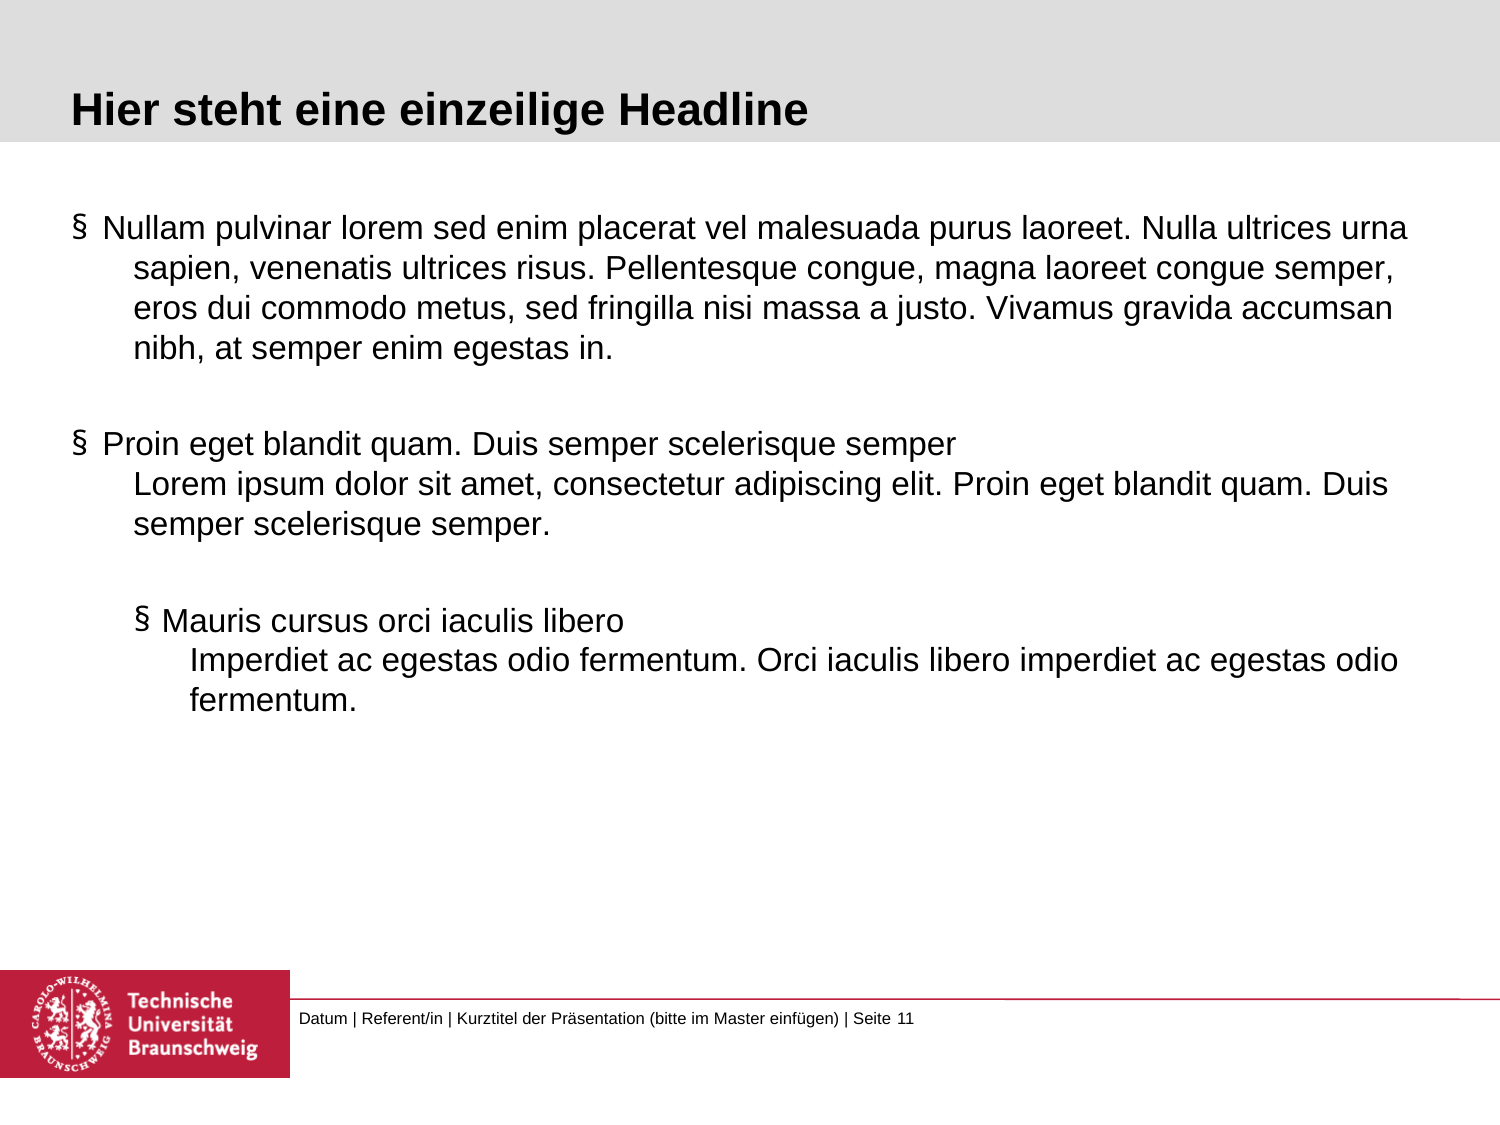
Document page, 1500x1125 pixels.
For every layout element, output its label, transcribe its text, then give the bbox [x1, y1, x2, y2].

list Nullam pulvinar lorem sed enim placerat vel malesuada purus laoreet. Nulla ultrices urna sapien, venenatis ultrices risus. Pellentesque congue, magna laoreet congue semper, eros dui commodo metus, sed fringilla nisi massa a justo. Vivamus gravida accumsan nibh, at semper enim egestas in. Proin eget blandit quam. Duis semper scelerisque semper Lorem ipsum dolor sit amet, consectetur adipiscing elit. Proin eget blandit quam. Duis semper scelerisque semper. Mauris cursus orci iaculis libero Imperdiet ac egestas odio fermentum. Orci iaculis libero imperdiet ac egestas odio fermentum. [70, 206, 1445, 945]
title Hier steht eine einzeilige Headline [70, 18, 1445, 135]
